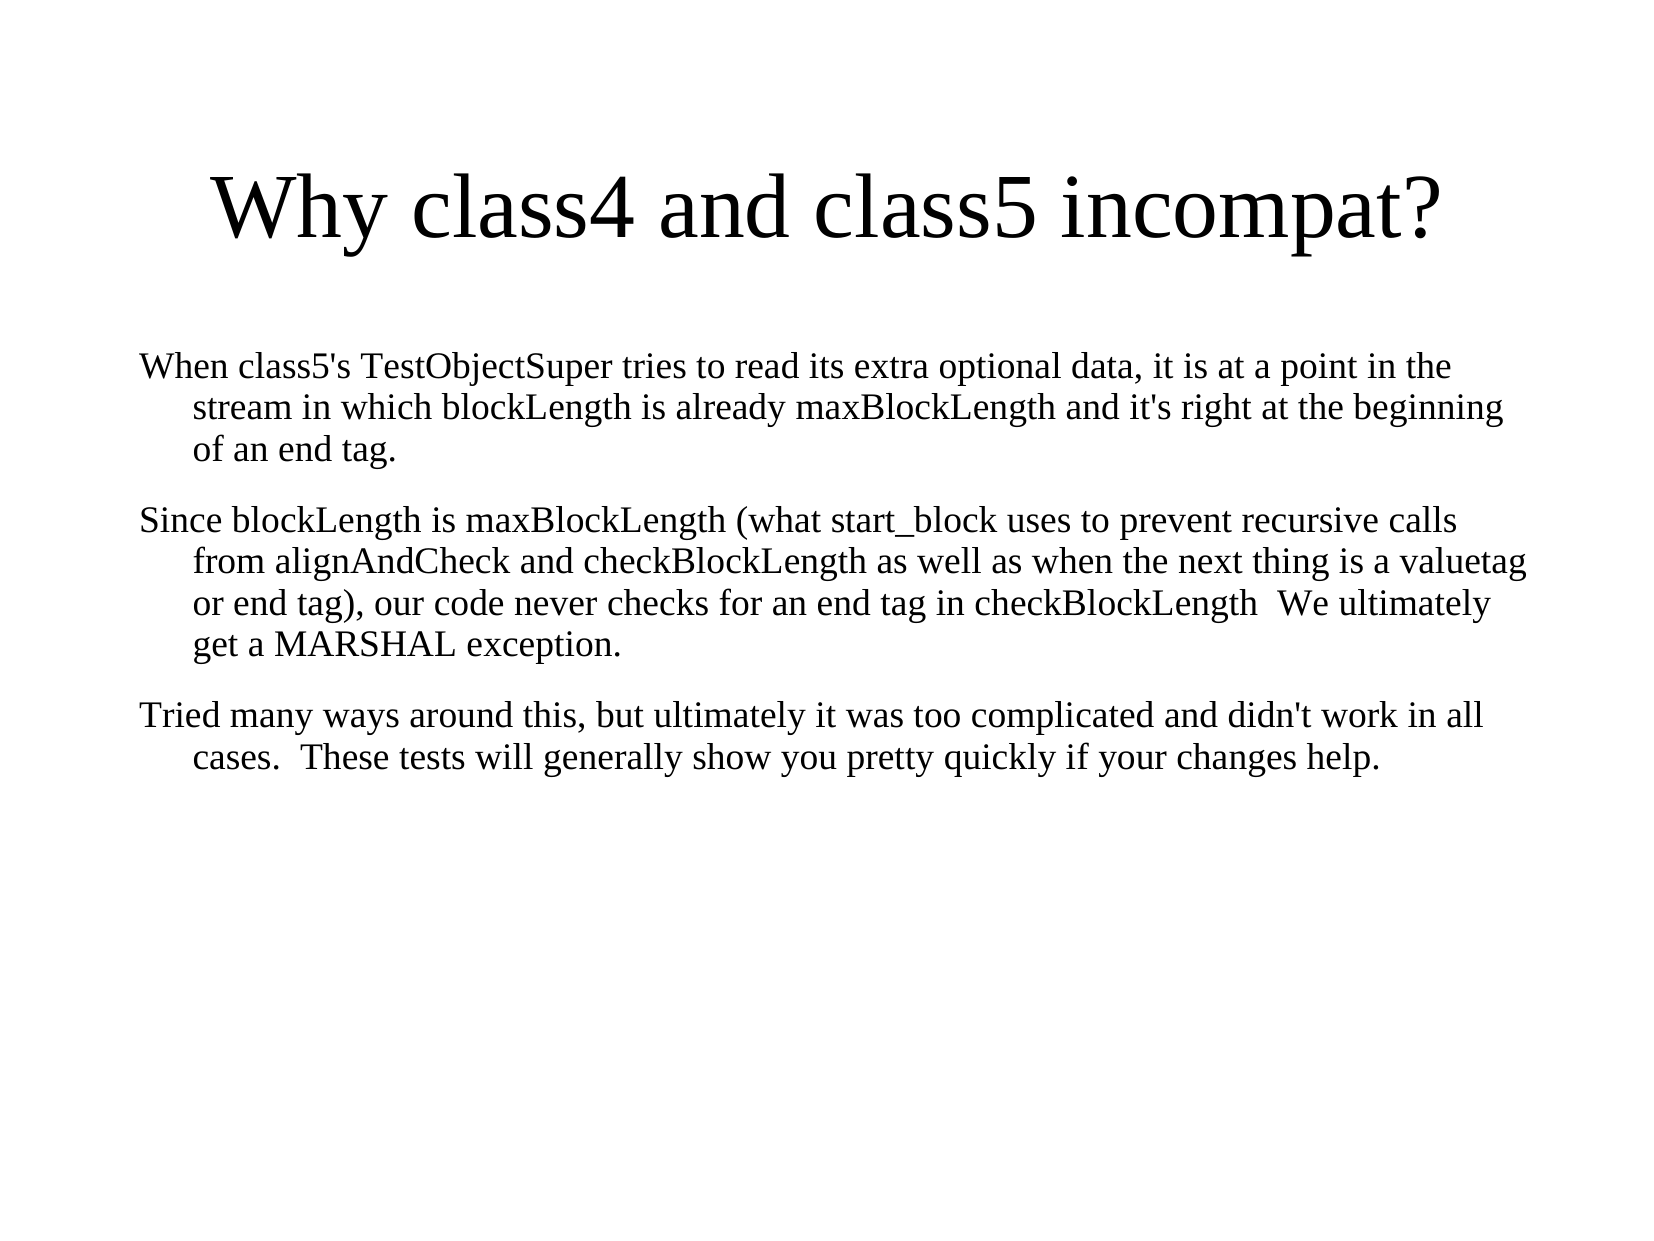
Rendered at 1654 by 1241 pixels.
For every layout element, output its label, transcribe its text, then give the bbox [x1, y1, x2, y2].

list When class5's TestObjectSuper tries to read its extra optional data, it is at a point in the stream in which blockLength is already maxBlockLength and it's right at the beginning of an end tag. Since blockLength is maxBlockLength (what start_block uses to prevent recursive calls from alignAndCheck and checkBlockLength as well as when the next thing is a valuetag or end tag), our code never checks for an end tag in checkBlockLength We ultimately get a MARSHAL exception. Tried many ways around this, but ultimately it was too complicated and didn't work in all cases. These tests will generally show you pretty quickly if your changes help. [121, 344, 1534, 1127]
title Why class4 and class5 incompat? [121, 102, 1534, 311]
